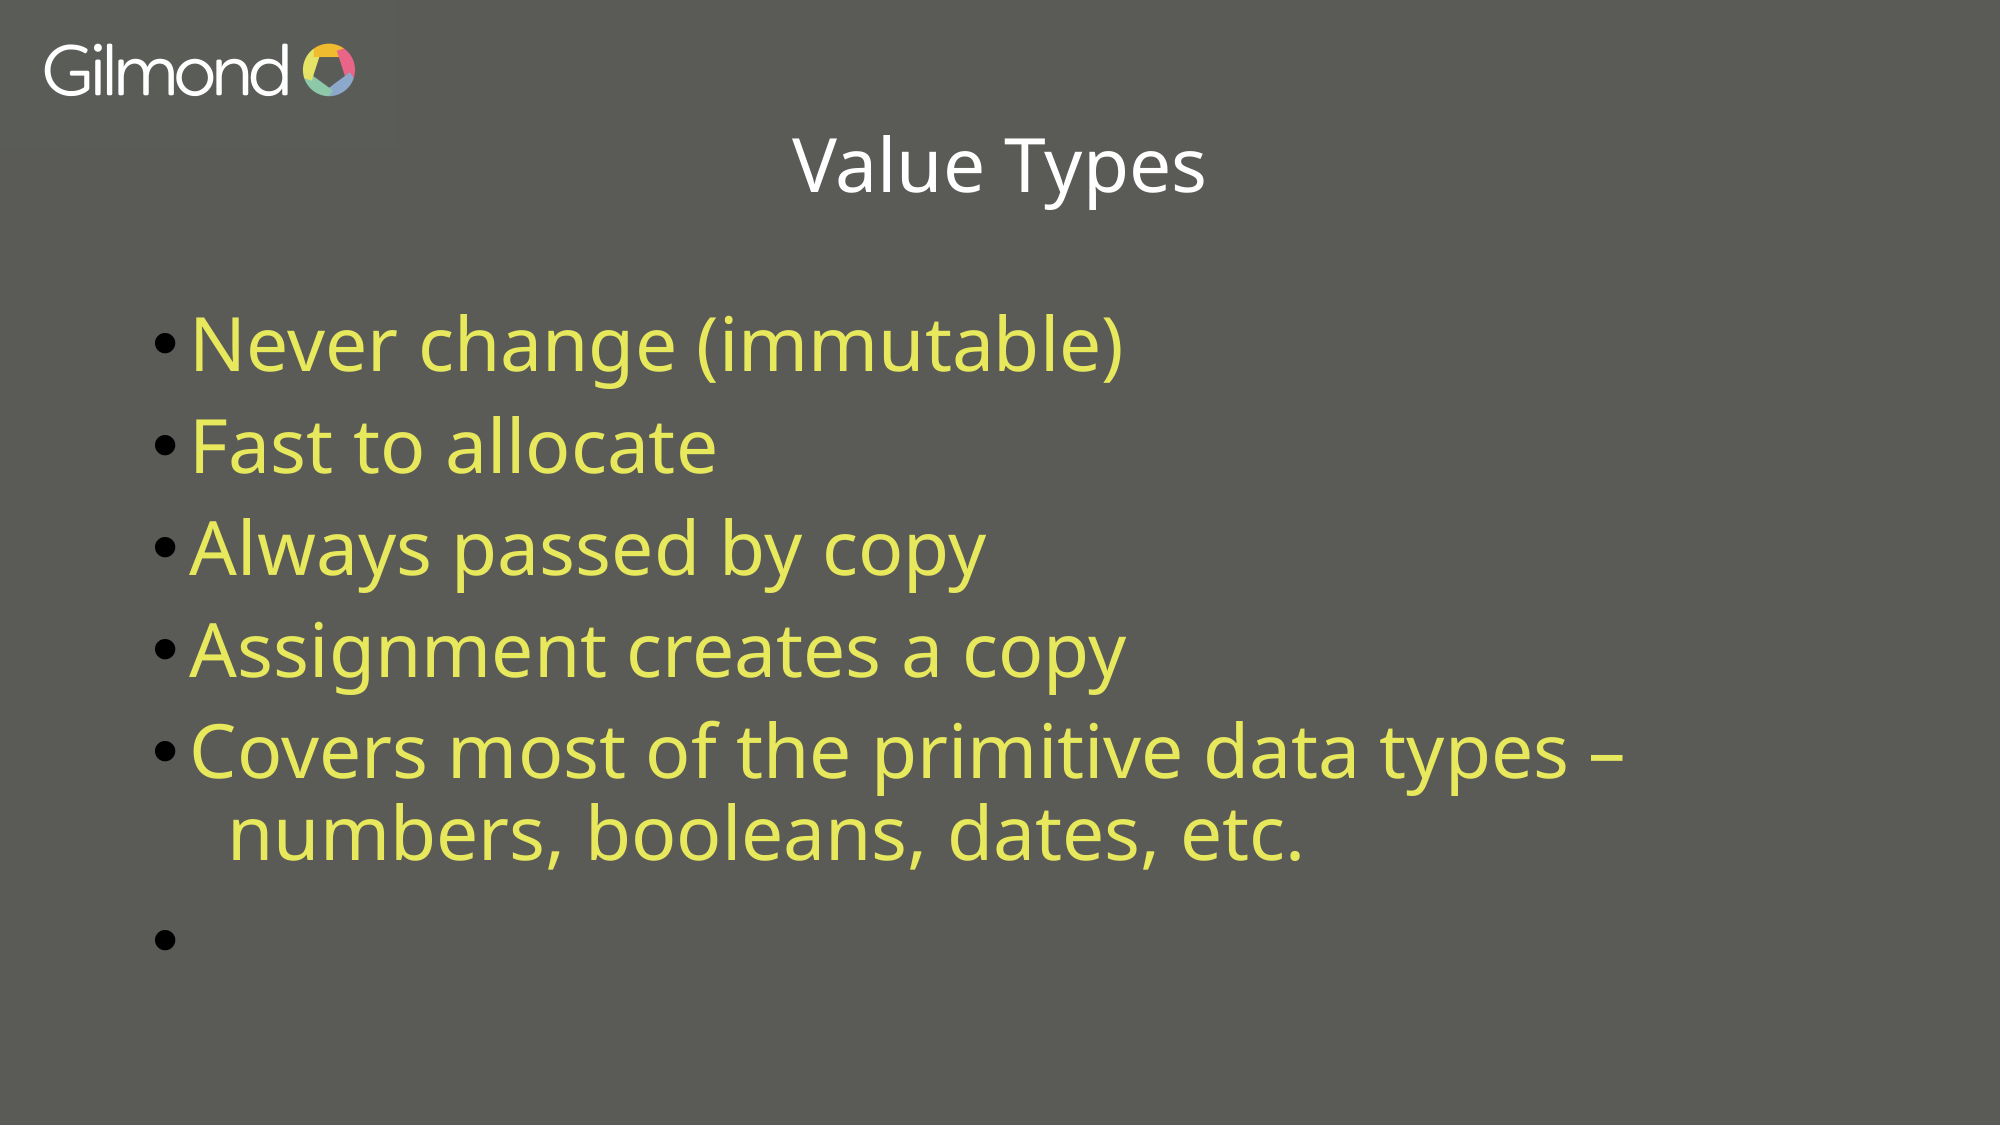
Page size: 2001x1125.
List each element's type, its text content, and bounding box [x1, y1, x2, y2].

title Value Types [137, 59, 1863, 278]
picture [0, 0, 399, 149]
list Never change (immutable) Fast to allocate Always passed by copy Assignment creates a copy Covers most of the primitive data types – numbers, booleans, dates, etc. [137, 299, 1863, 1014]
